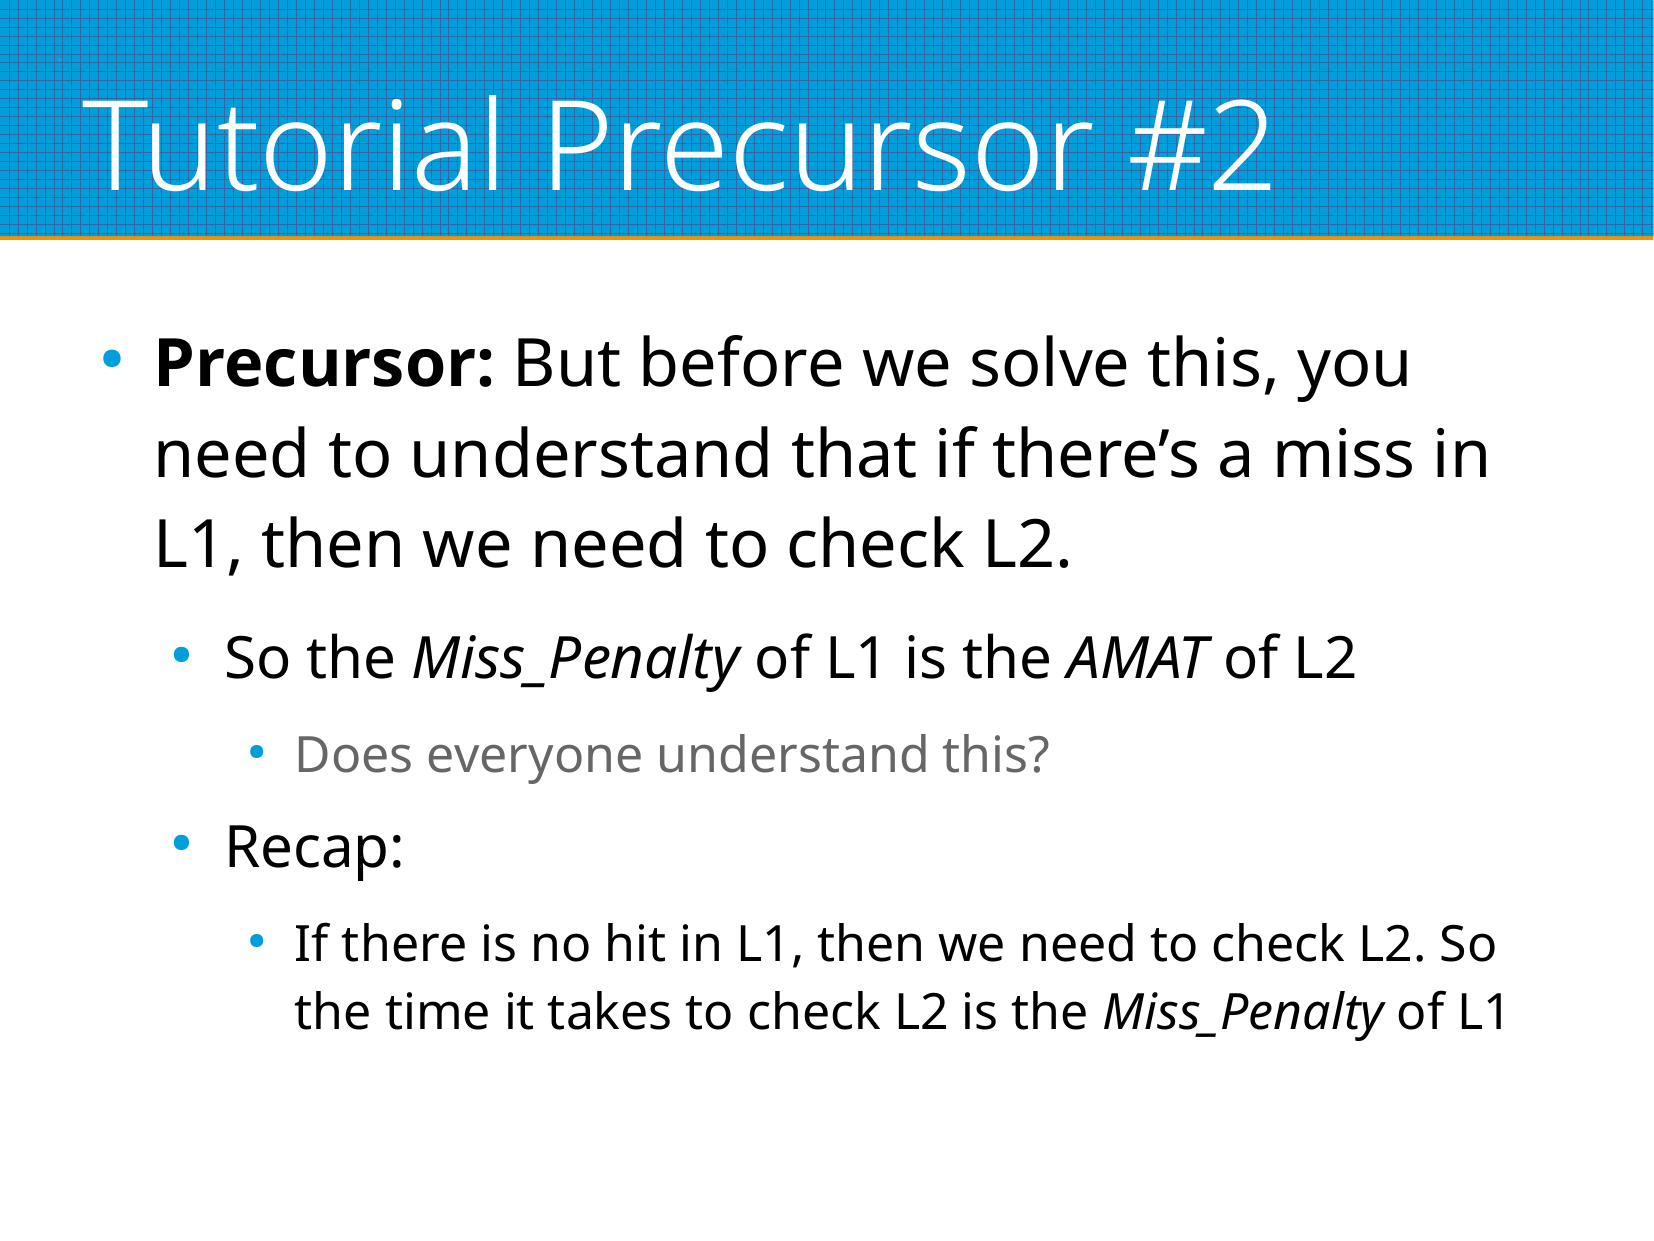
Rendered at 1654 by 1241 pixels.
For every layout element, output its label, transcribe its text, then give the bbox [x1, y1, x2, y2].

list Precursor: But before we solve this, you need to understand that if there’s a miss in L1, then we need to check L2. So the Miss_Penalty of L1 is the AMAT of L2 Does everyone understand this? Recap: If there is no hit in L1, then we need to check L2. So the time it takes to check L2 is the Miss_Penalty of L1 [82, 314, 1563, 1093]
title Tutorial Precursor #2 [82, 19, 1571, 227]
